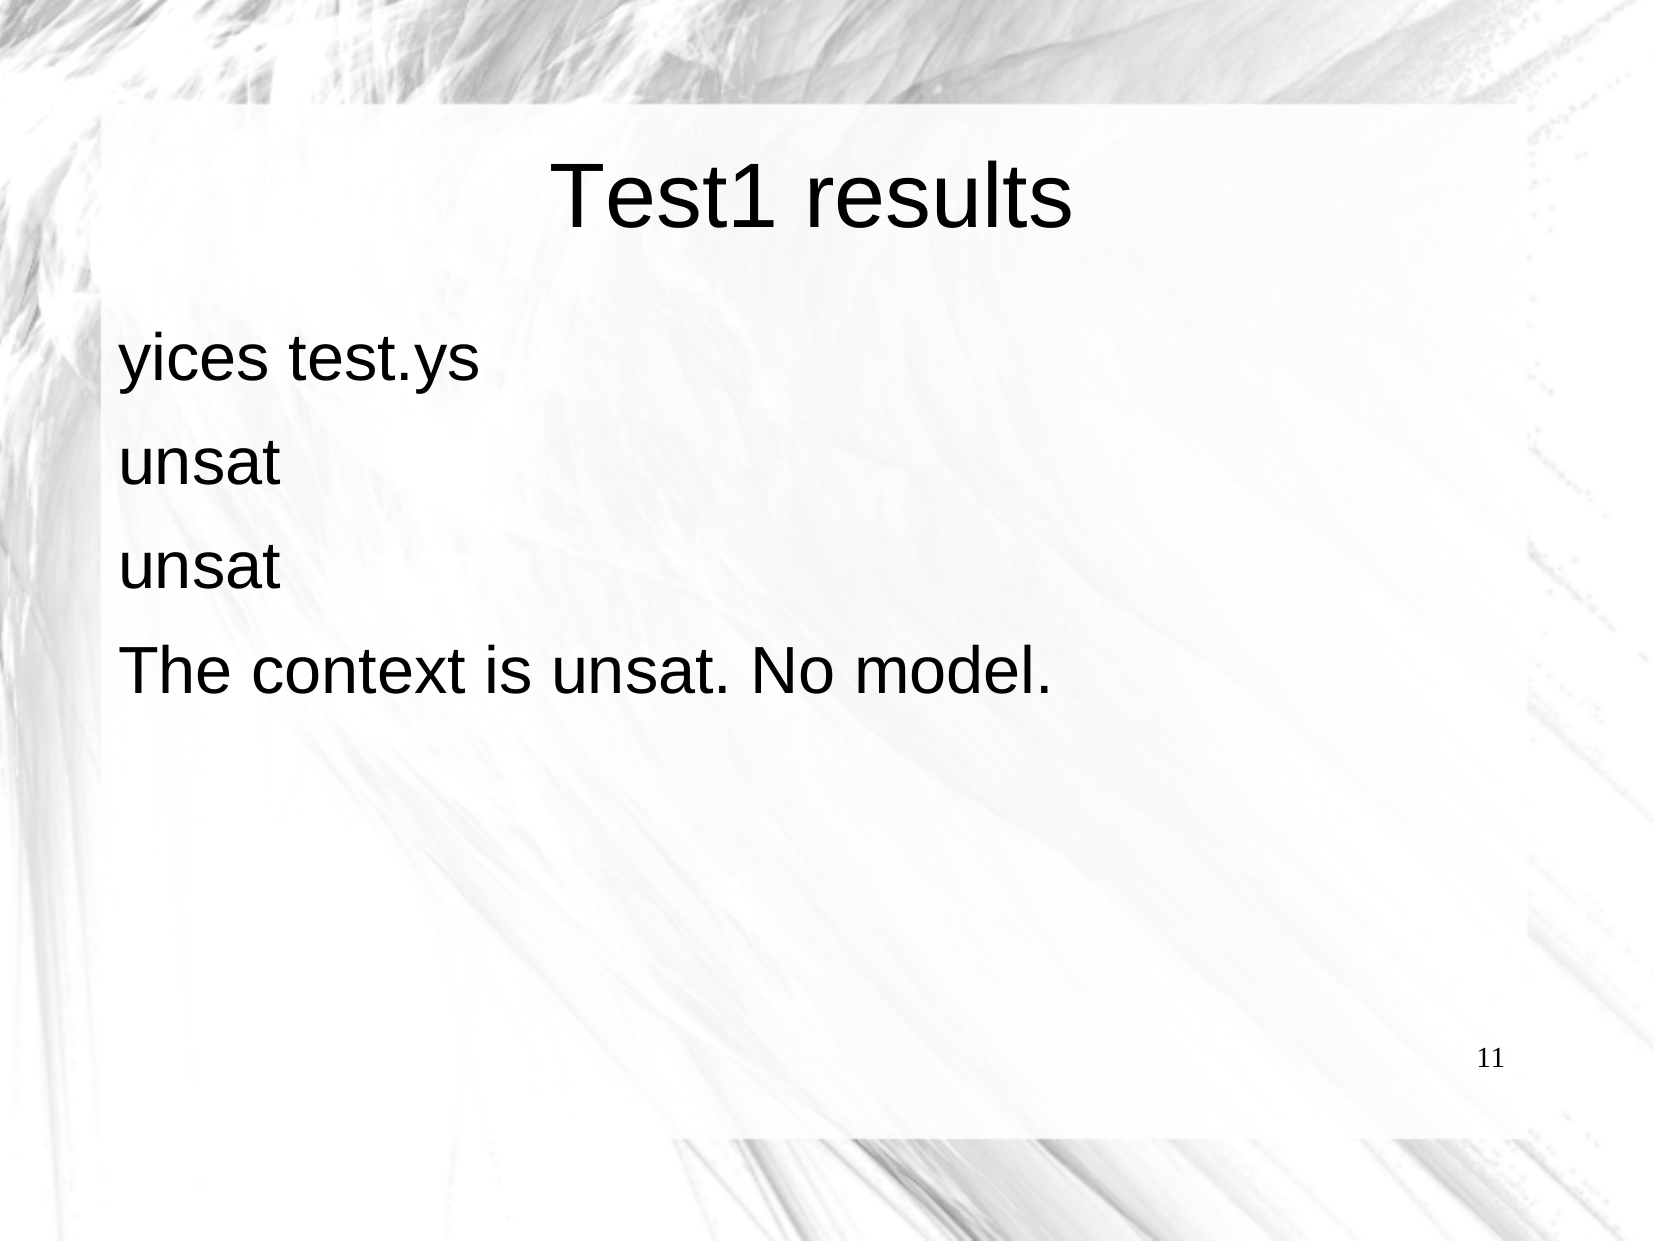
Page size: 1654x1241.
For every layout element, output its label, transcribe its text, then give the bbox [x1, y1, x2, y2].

picture [0, 0, 1654, 1241]
list yices test.ys unsat unsat The context is unsat. No model. [118, 319, 1571, 1039]
title Test1 results [118, 112, 1506, 281]
